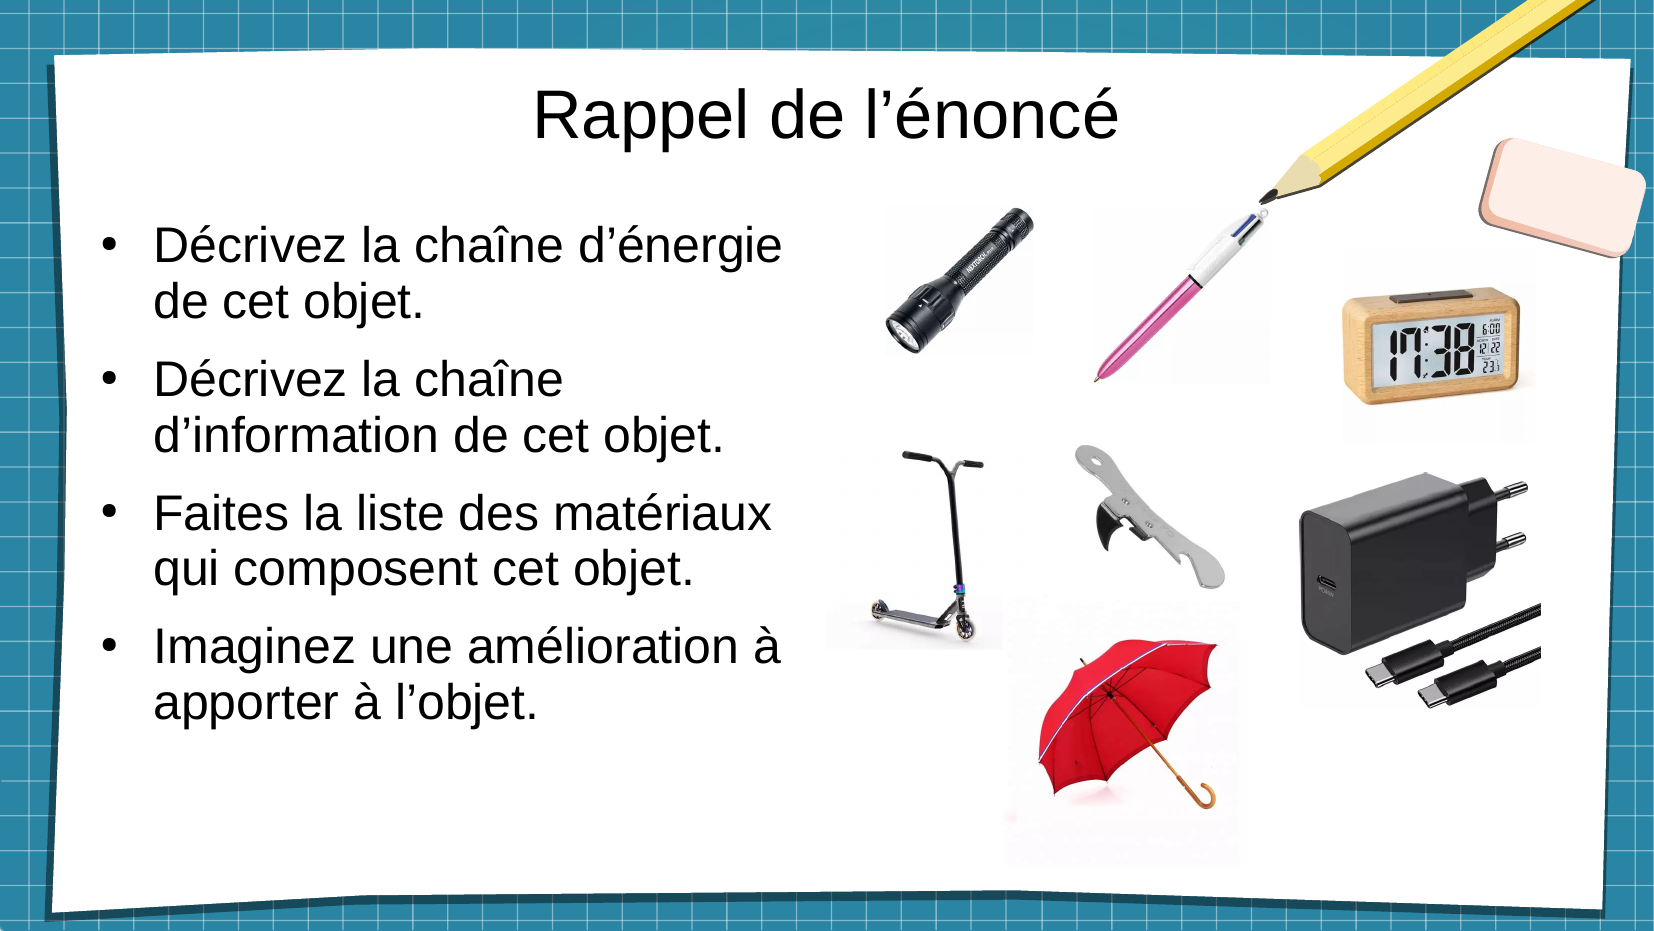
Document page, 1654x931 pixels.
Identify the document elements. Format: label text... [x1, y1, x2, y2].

picture [1342, 249, 1536, 443]
list Décrivez la chaîne d’énergie de cet objet. Décrivez la chaîne d’information de cet objet. Faites la liste des matériaux qui composent cet objet. Imaginez une amélioration à apporter à l’objet. [82, 217, 809, 758]
picture [826, 413, 1267, 869]
title Rappel de l’énoncé [82, 37, 1571, 193]
picture [1299, 472, 1541, 709]
picture [1092, 206, 1270, 384]
picture [885, 206, 1034, 355]
